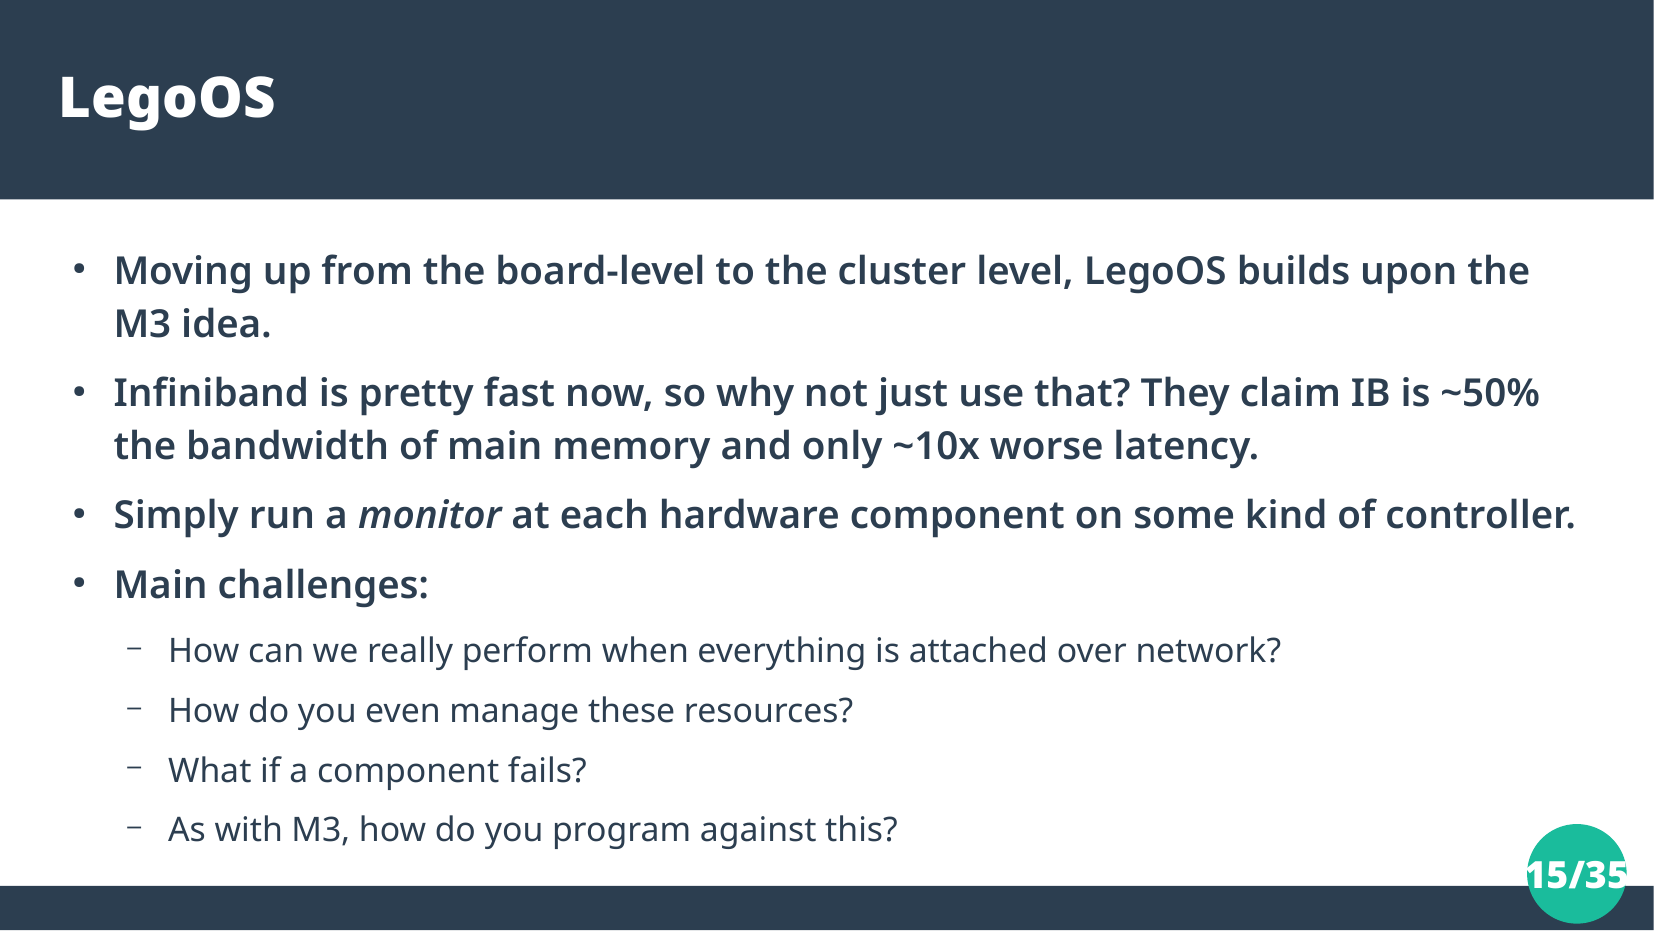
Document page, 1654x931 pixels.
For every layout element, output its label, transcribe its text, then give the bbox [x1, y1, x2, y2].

title LegoOS [59, 37, 1595, 155]
list Moving up from the board-level to the cluster level, LegoOS builds upon the M3 idea. Infiniband is pretty fast now, so why not just use that? They claim IB is ~50% the bandwidth of main memory and only ~10x worse latency. Simply run a monitor at each hardware component on some kind of controller. Main challenges: How can we really perform when everything is attached over network? How do you even manage these resources? What if a component fails? As with M3, how do you program against this? [59, 243, 1595, 864]
